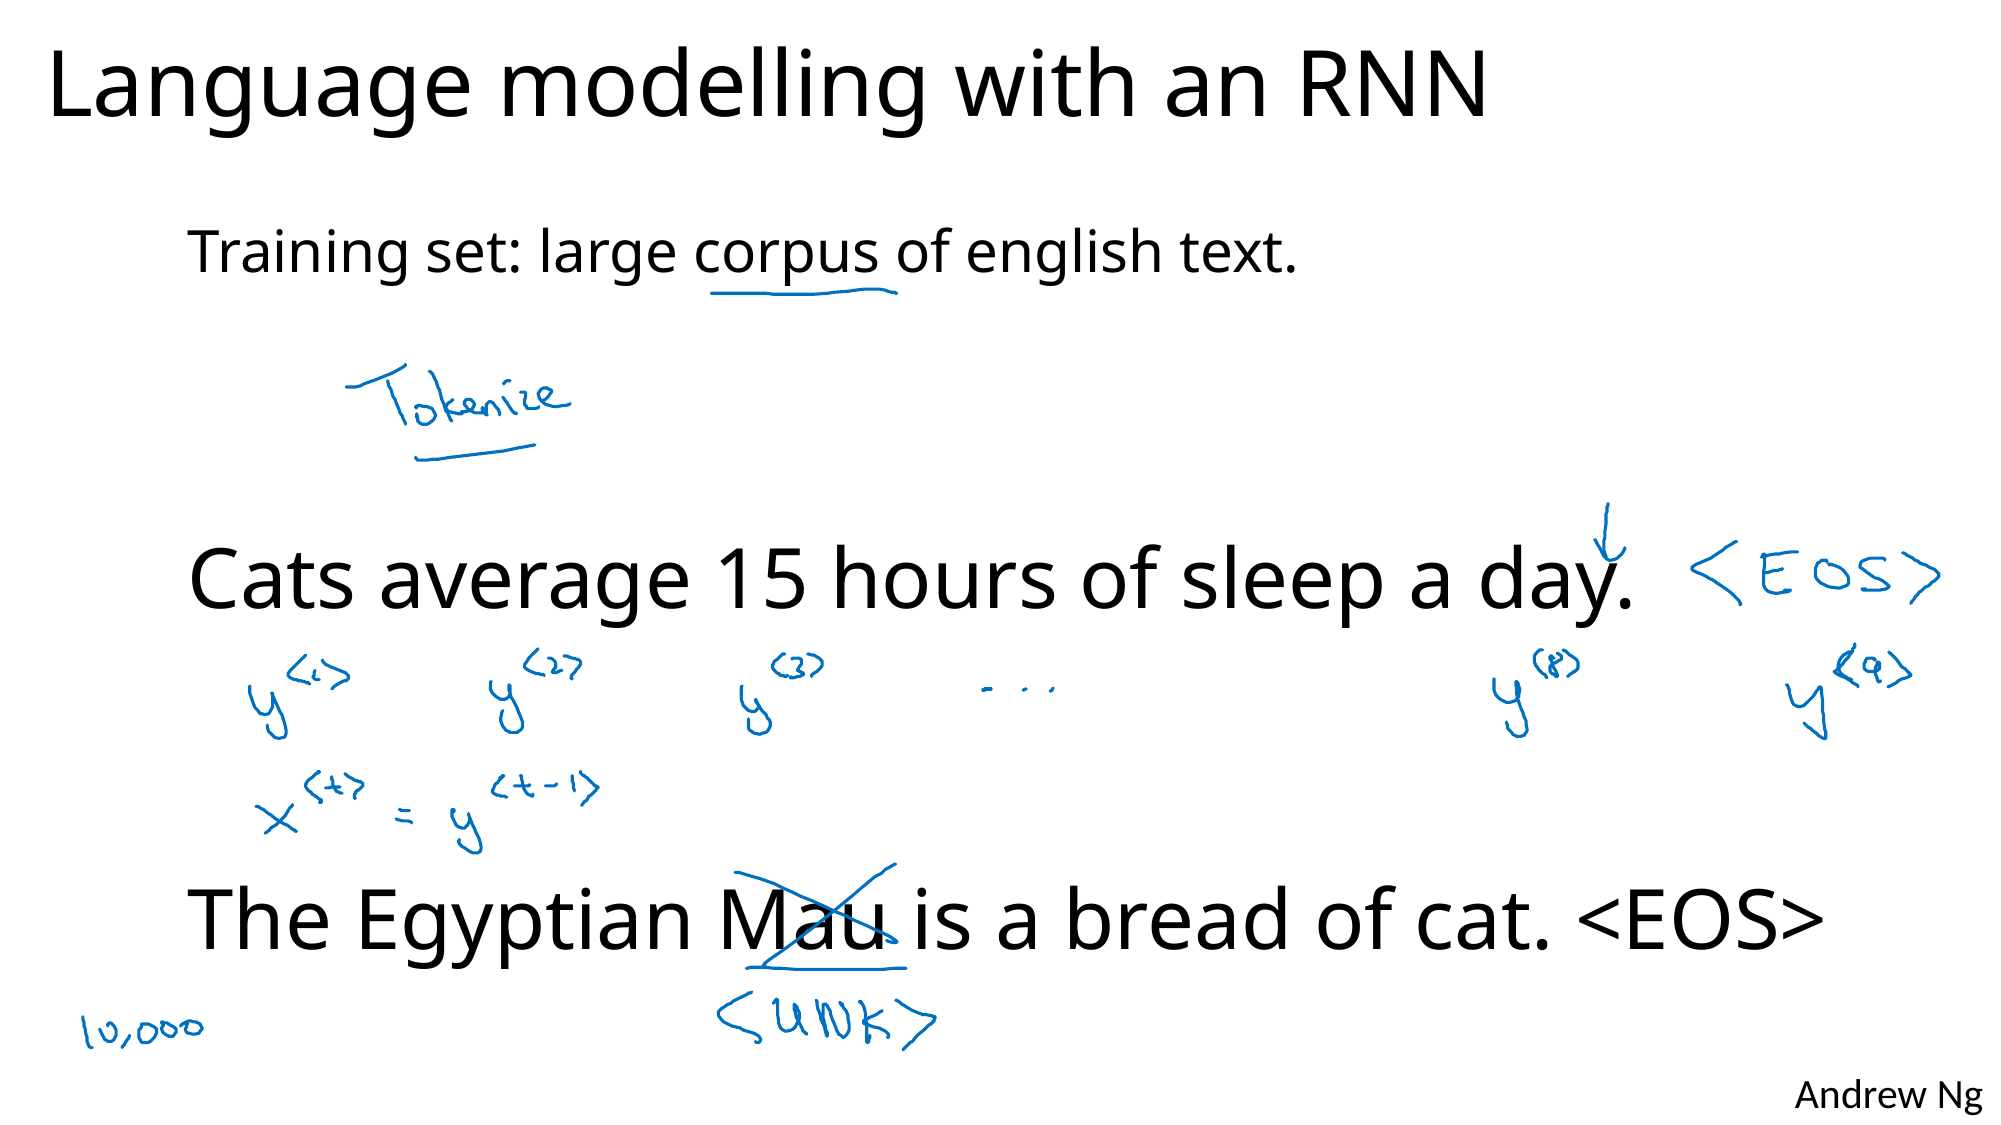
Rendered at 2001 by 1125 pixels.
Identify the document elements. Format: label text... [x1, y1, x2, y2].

text_box Training set: large corpus of english text. [172, 206, 1320, 285]
text_box Language modelling with an RNN [30, 29, 2000, 248]
picture [79, 285, 1944, 1055]
